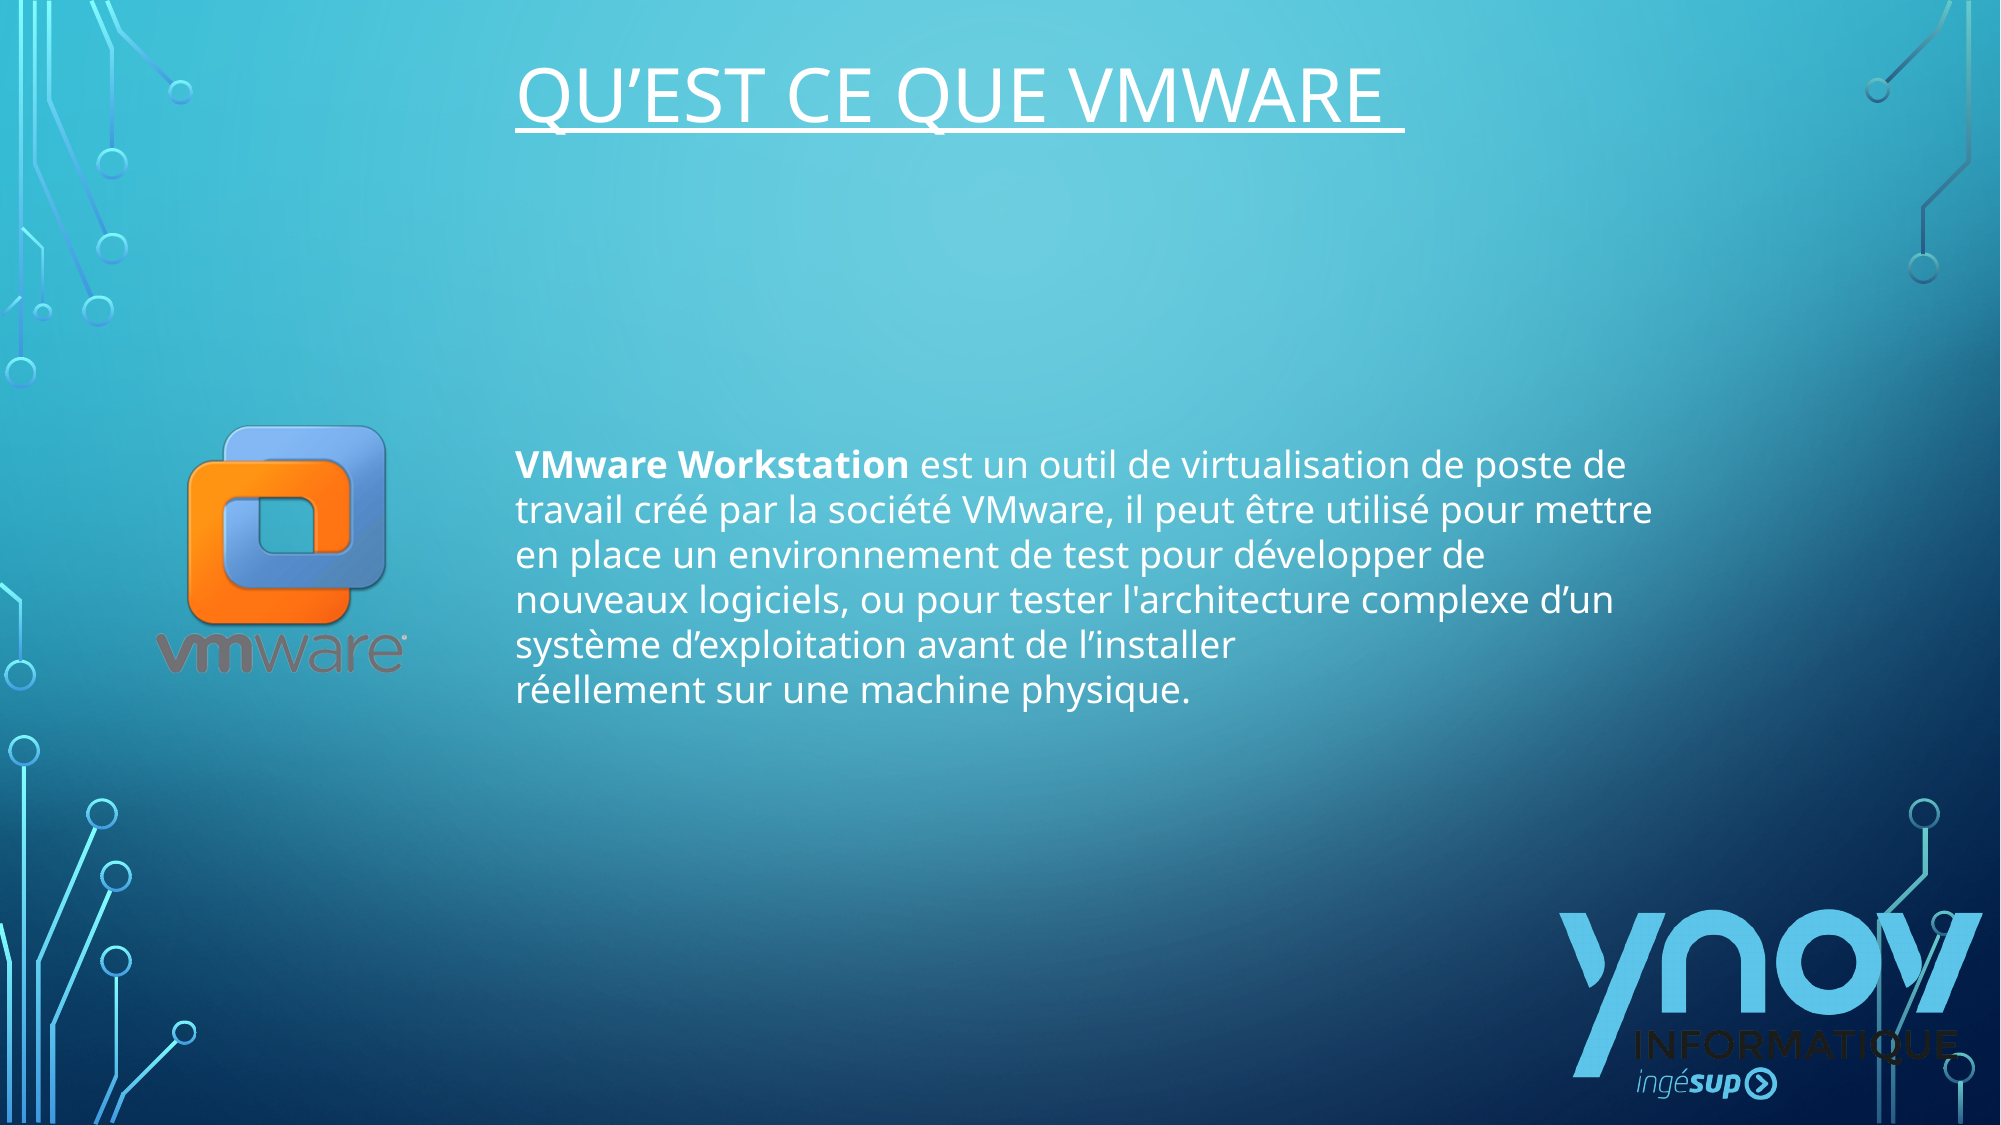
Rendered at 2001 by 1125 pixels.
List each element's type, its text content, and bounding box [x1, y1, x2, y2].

picture [154, 418, 412, 677]
title Qu’est ce que VMWARE [500, 0, 2000, 220]
picture [1559, 909, 1983, 1100]
text_box VMware Workstation est un outil de virtualisation de poste de travail créé par la société VMware, il peut être utilisé pour mettre en place un environnement de test pour développer de nouveaux logiciels, ou pour tester l'architecture complexe d’un système d’exploitation avant de l’installer réellement sur une machine physique. [500, 433, 1673, 677]
